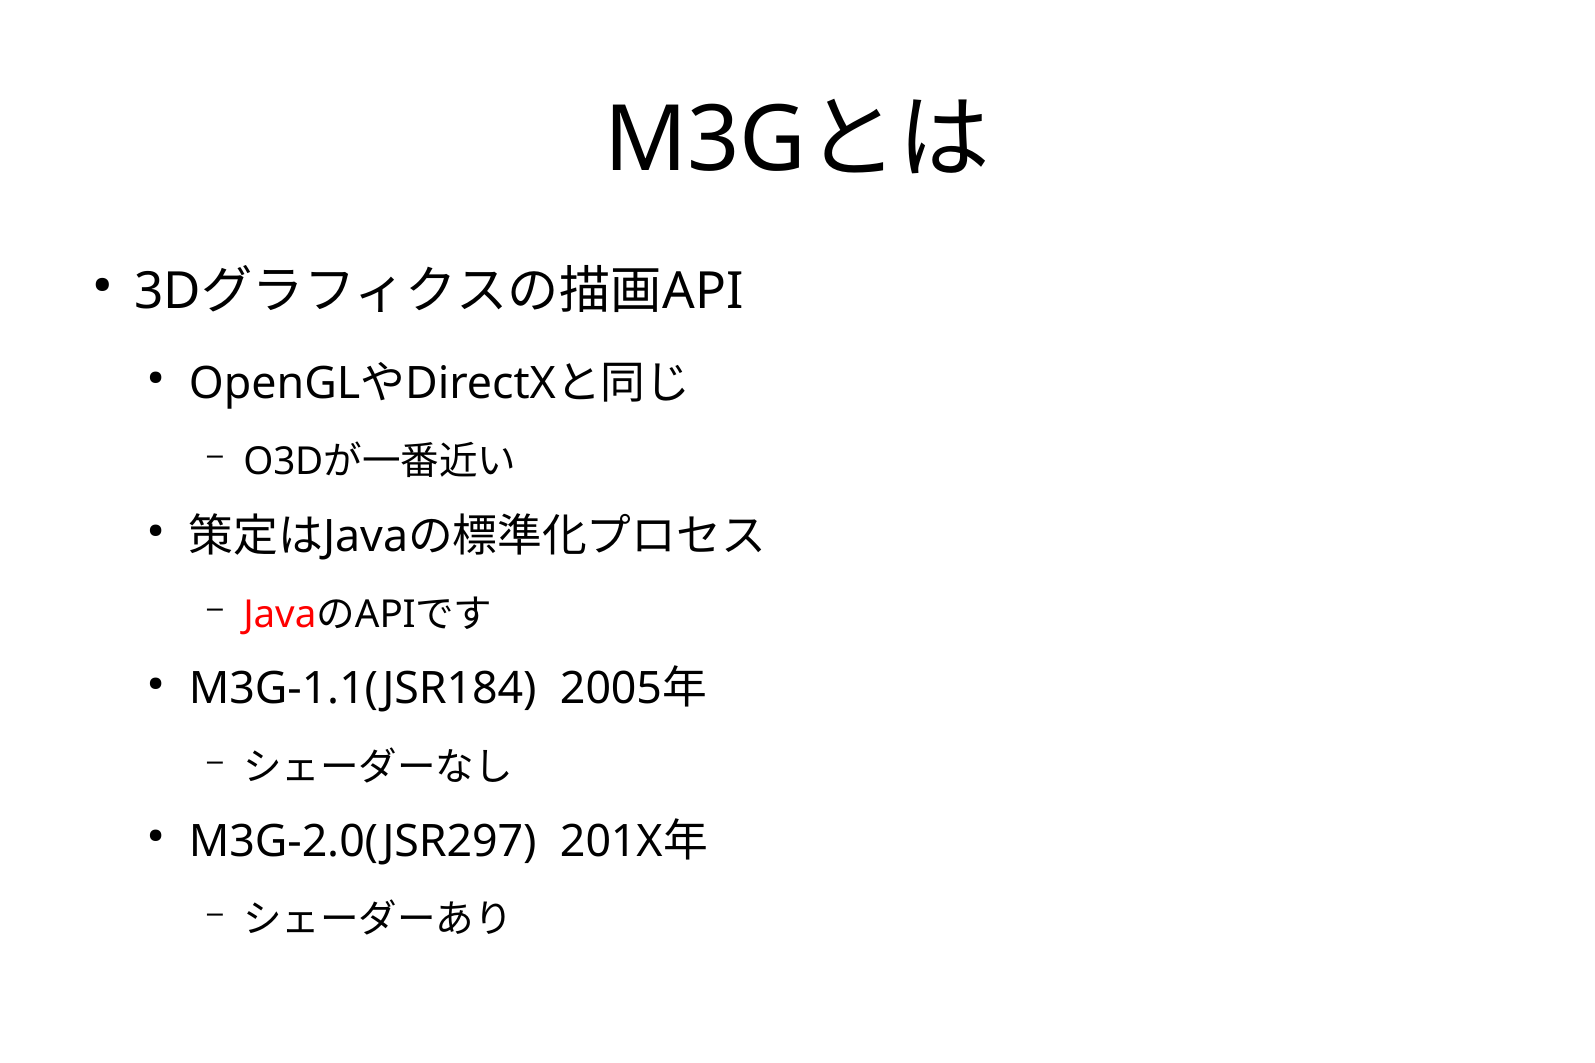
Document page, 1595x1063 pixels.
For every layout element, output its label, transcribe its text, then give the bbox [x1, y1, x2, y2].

list 3Dグラフィクスの描画API OpenGLやDirectXと同じ O3Dが一番近い 策定はJavaの標準化プロセス JavaのAPIです M3G-1.1(JSR184) 2005年 シェーダーなし M3G-2.0(JSR297) 201X年 シェーダーあり [79, 248, 1515, 951]
title M3Gとは [79, 49, 1515, 213]
